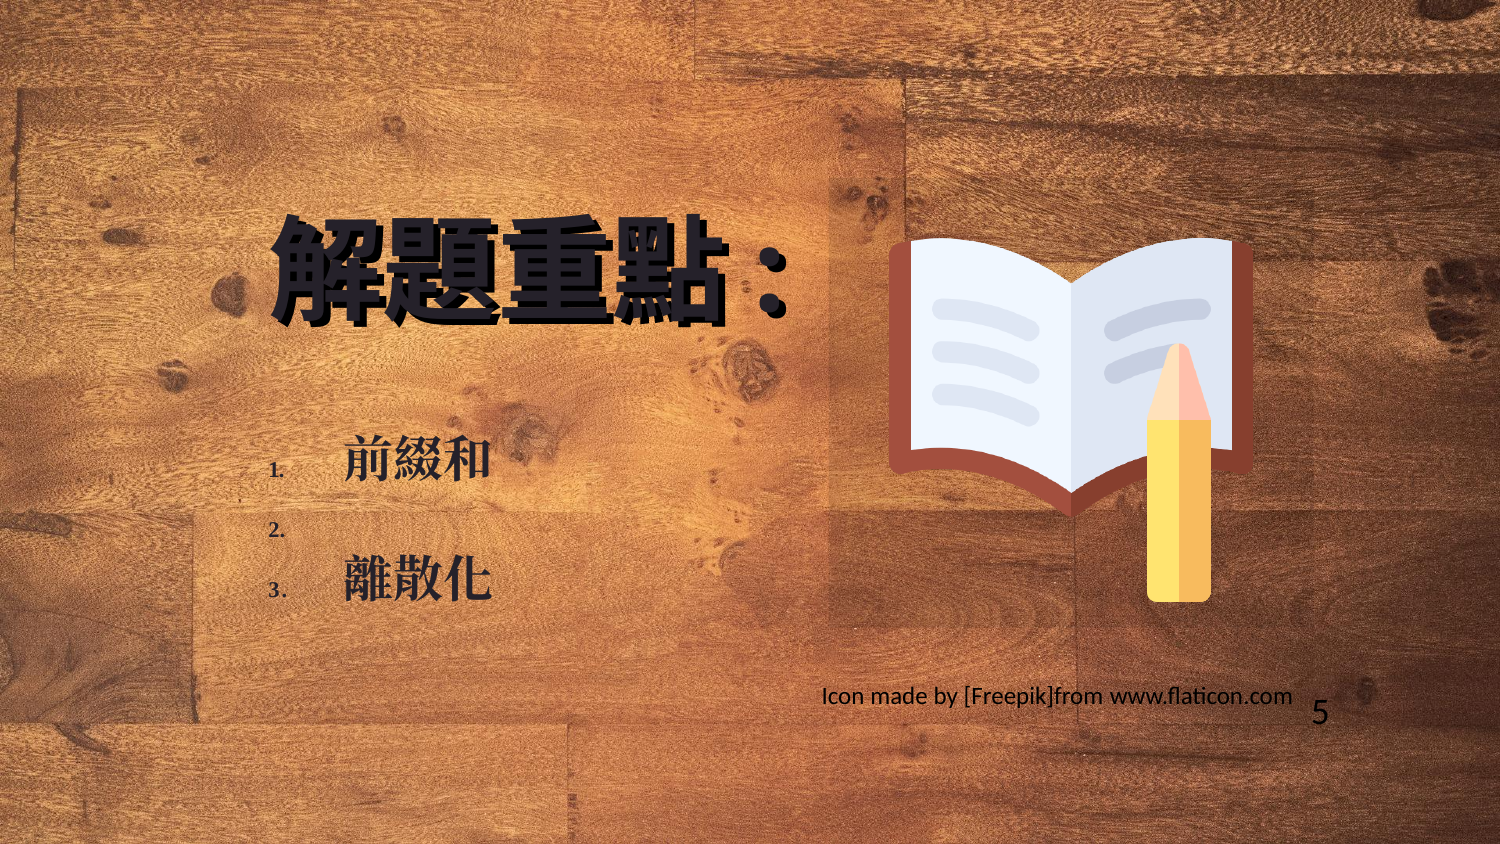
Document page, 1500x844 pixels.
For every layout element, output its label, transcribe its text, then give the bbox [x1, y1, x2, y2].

text_box 5 [1295, 672, 1386, 737]
subtitle 前綴和 離散化 [253, 352, 807, 656]
text_box Icon made by [Freepik]from www.flaticon.com [807, 672, 1367, 717]
picture [889, 238, 1253, 602]
title 解題重點: [253, 158, 784, 350]
text_box [829, 178, 1314, 628]
